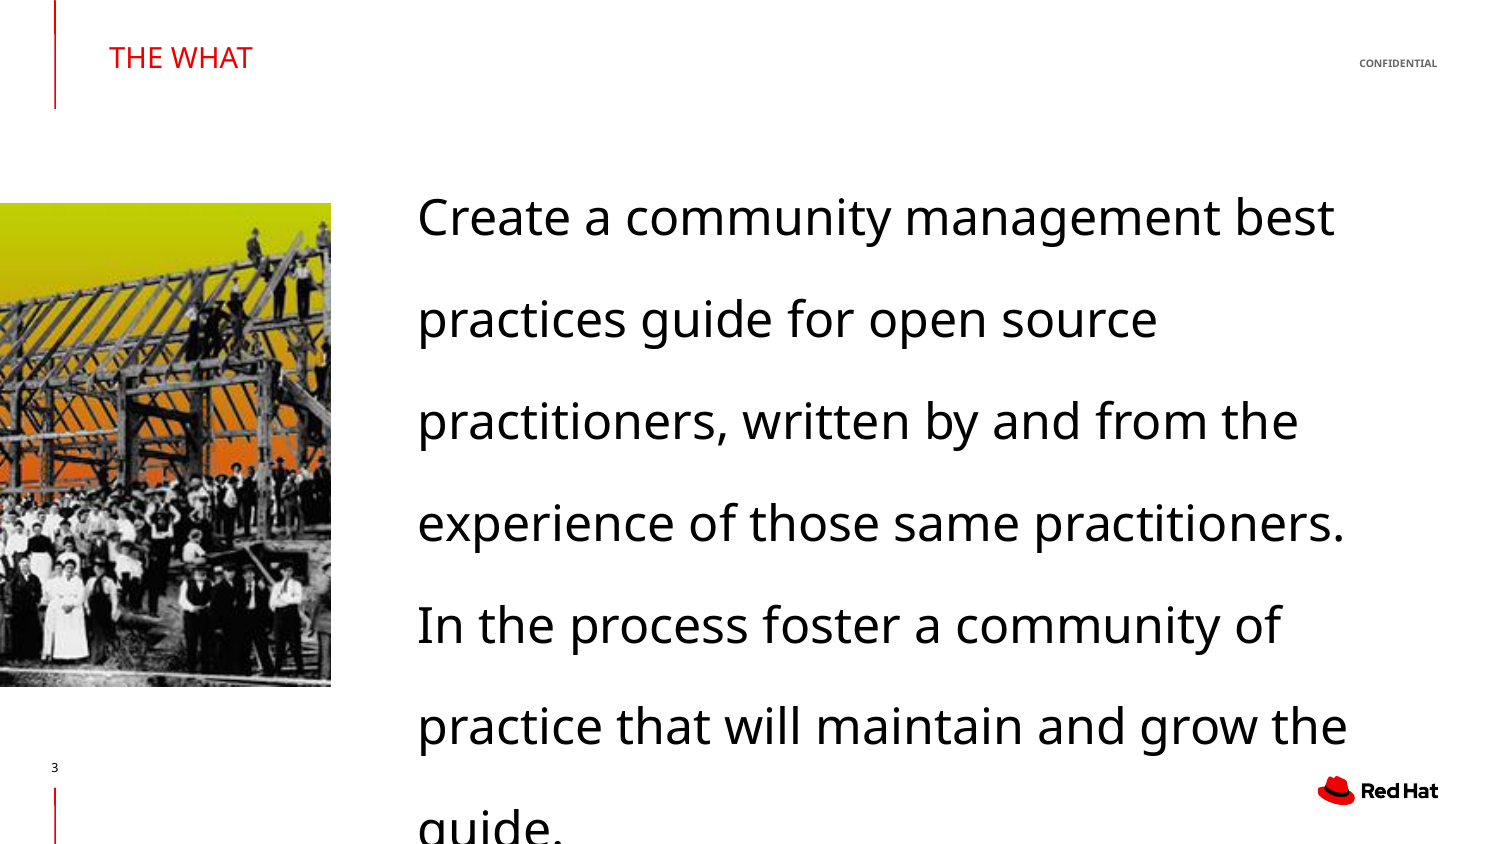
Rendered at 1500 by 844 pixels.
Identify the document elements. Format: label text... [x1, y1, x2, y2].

subtitle THE WHAT [55, 6, 689, 108]
title Create a community management best practices guide for open source practitioners, written by and from the experience of those same practitioners. In the process foster a community of practice that will maintain and grow the guide. [417, 133, 1443, 844]
slide_number <number> [10, 759, 101, 777]
picture [0, 203, 331, 688]
